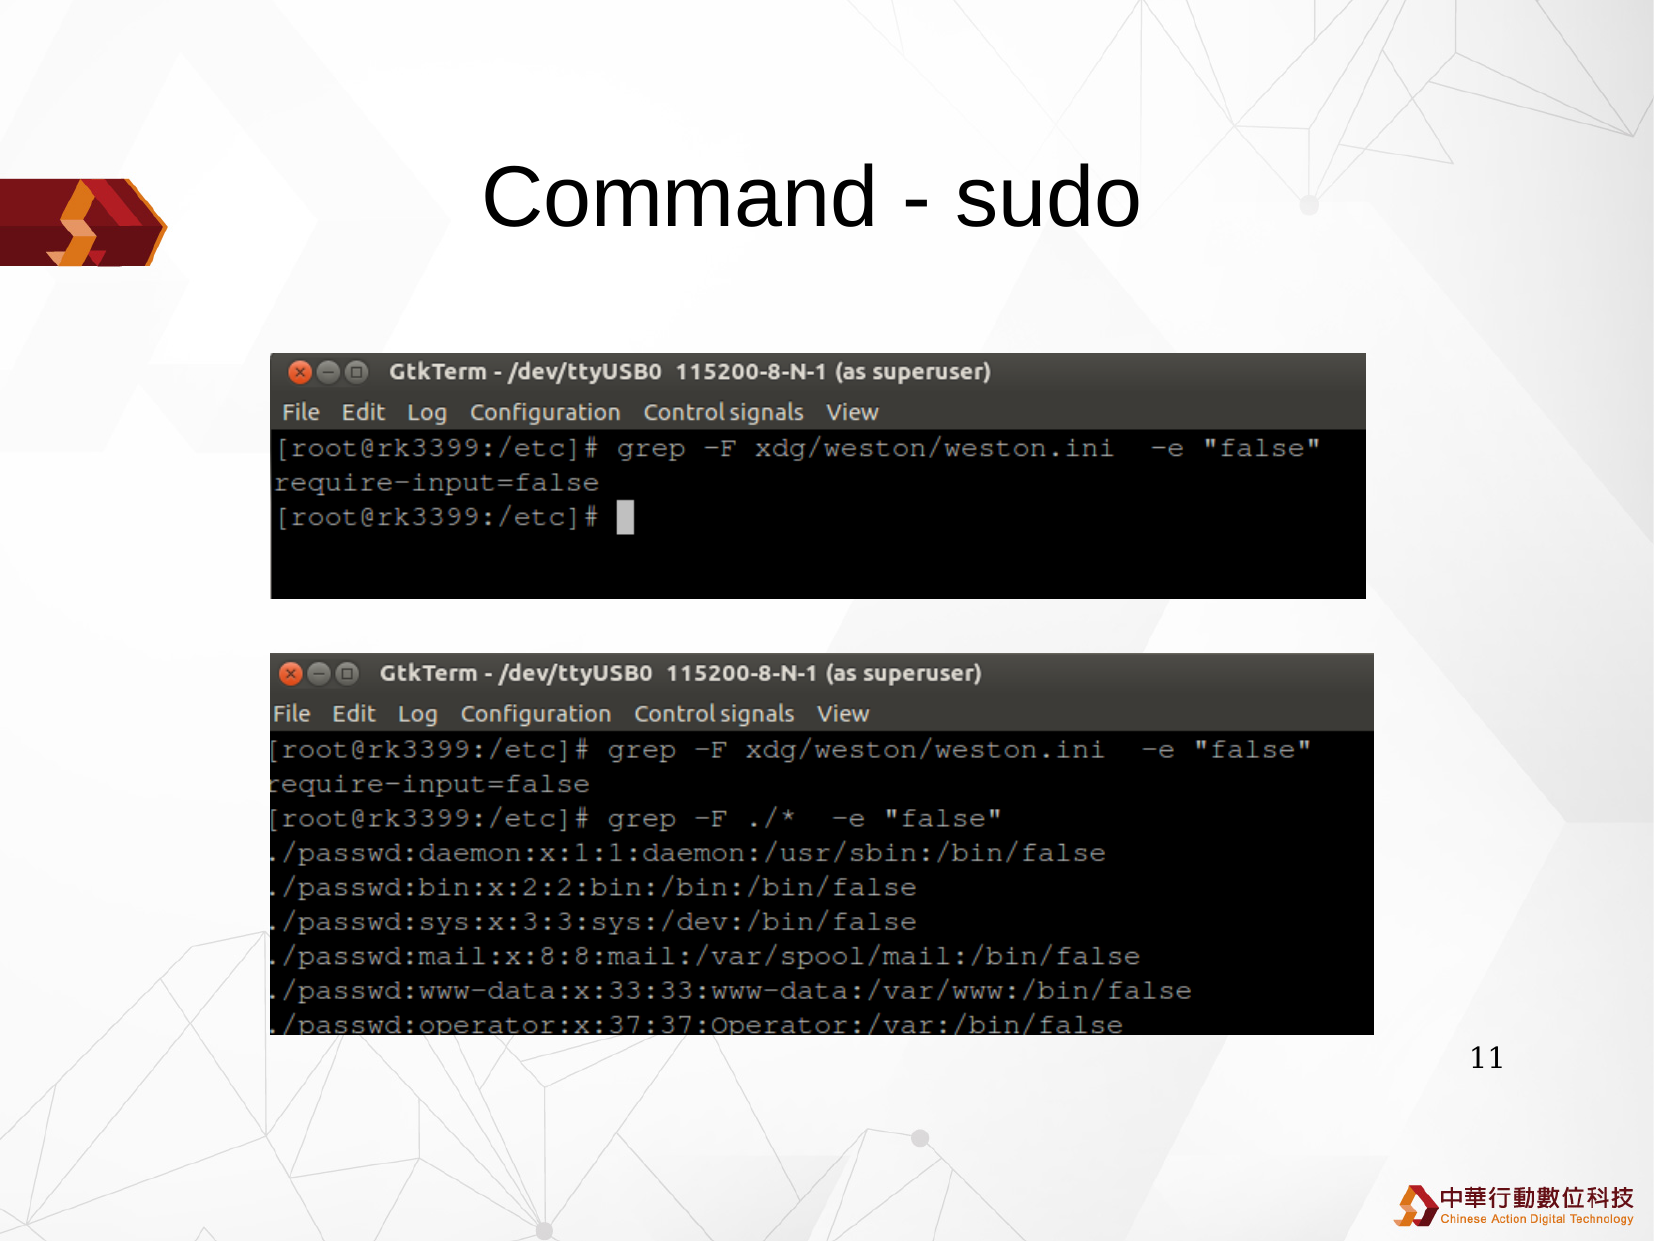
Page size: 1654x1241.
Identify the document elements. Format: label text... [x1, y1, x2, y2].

picture [0, 0, 1654, 1241]
title Command - sudo [118, 112, 1506, 281]
